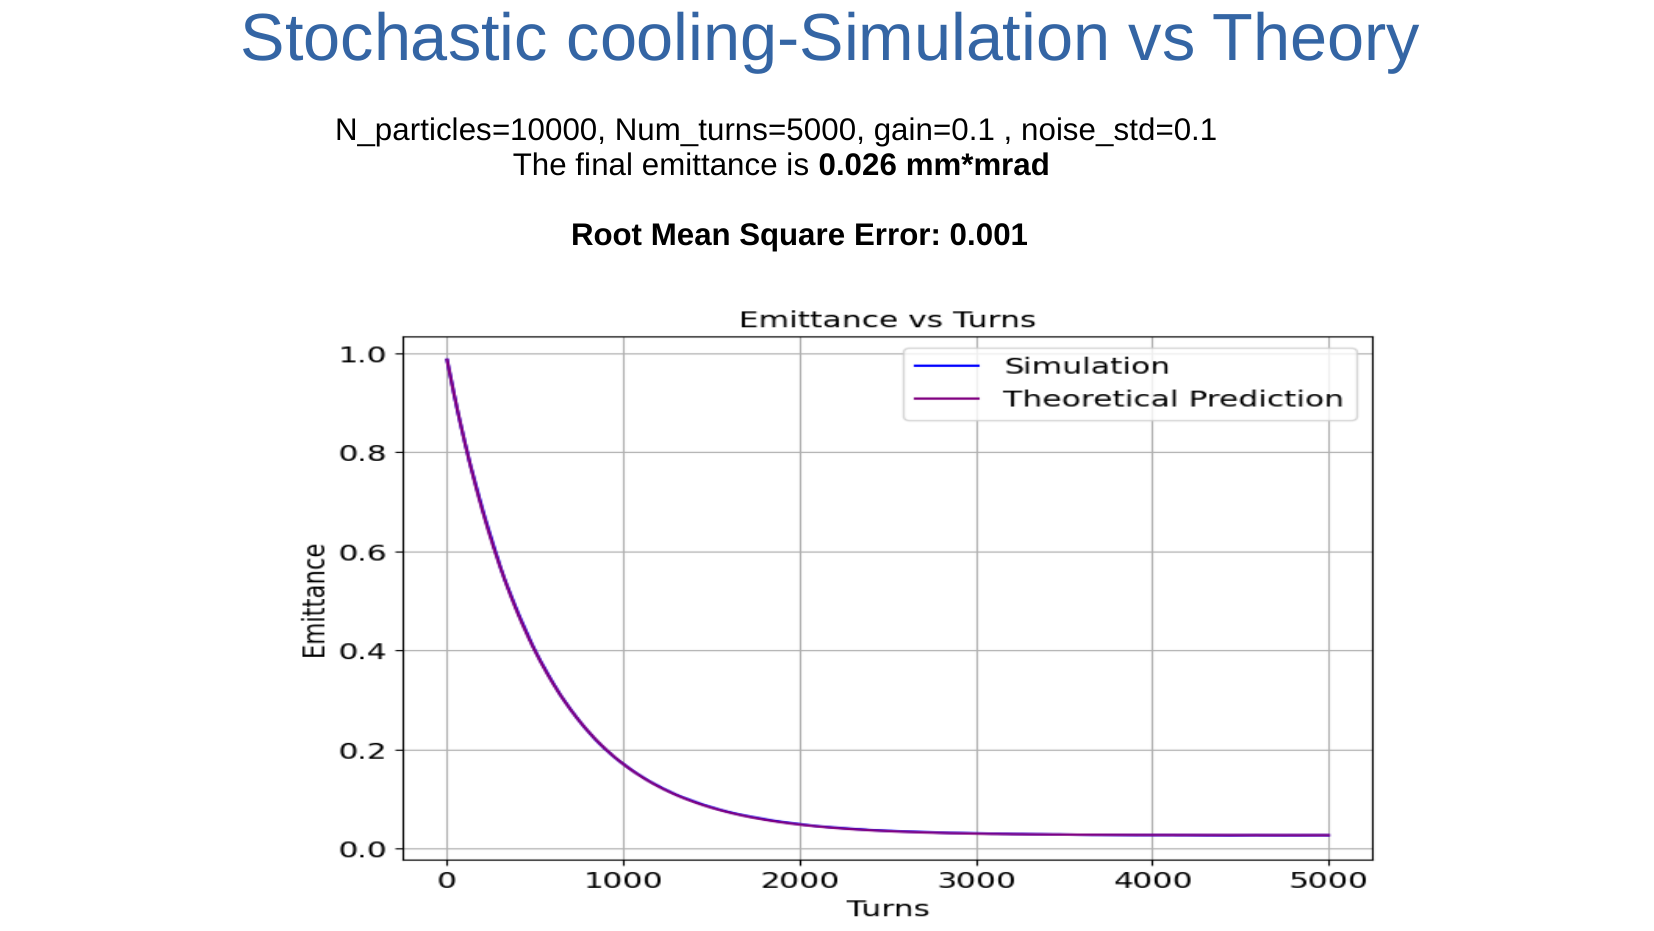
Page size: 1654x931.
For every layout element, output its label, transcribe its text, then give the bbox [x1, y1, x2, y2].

subtitle N_particles=10000, Num_turns=5000, gain=0.1 , noise_std=0.1 The final emittance is 0.026 mm*mrad Root Mean Square Error: 0.001 [37, 112, 1526, 788]
title Stochastic cooling-Simulation vs Theory [86, 0, 1576, 76]
picture [284, 299, 1388, 931]
